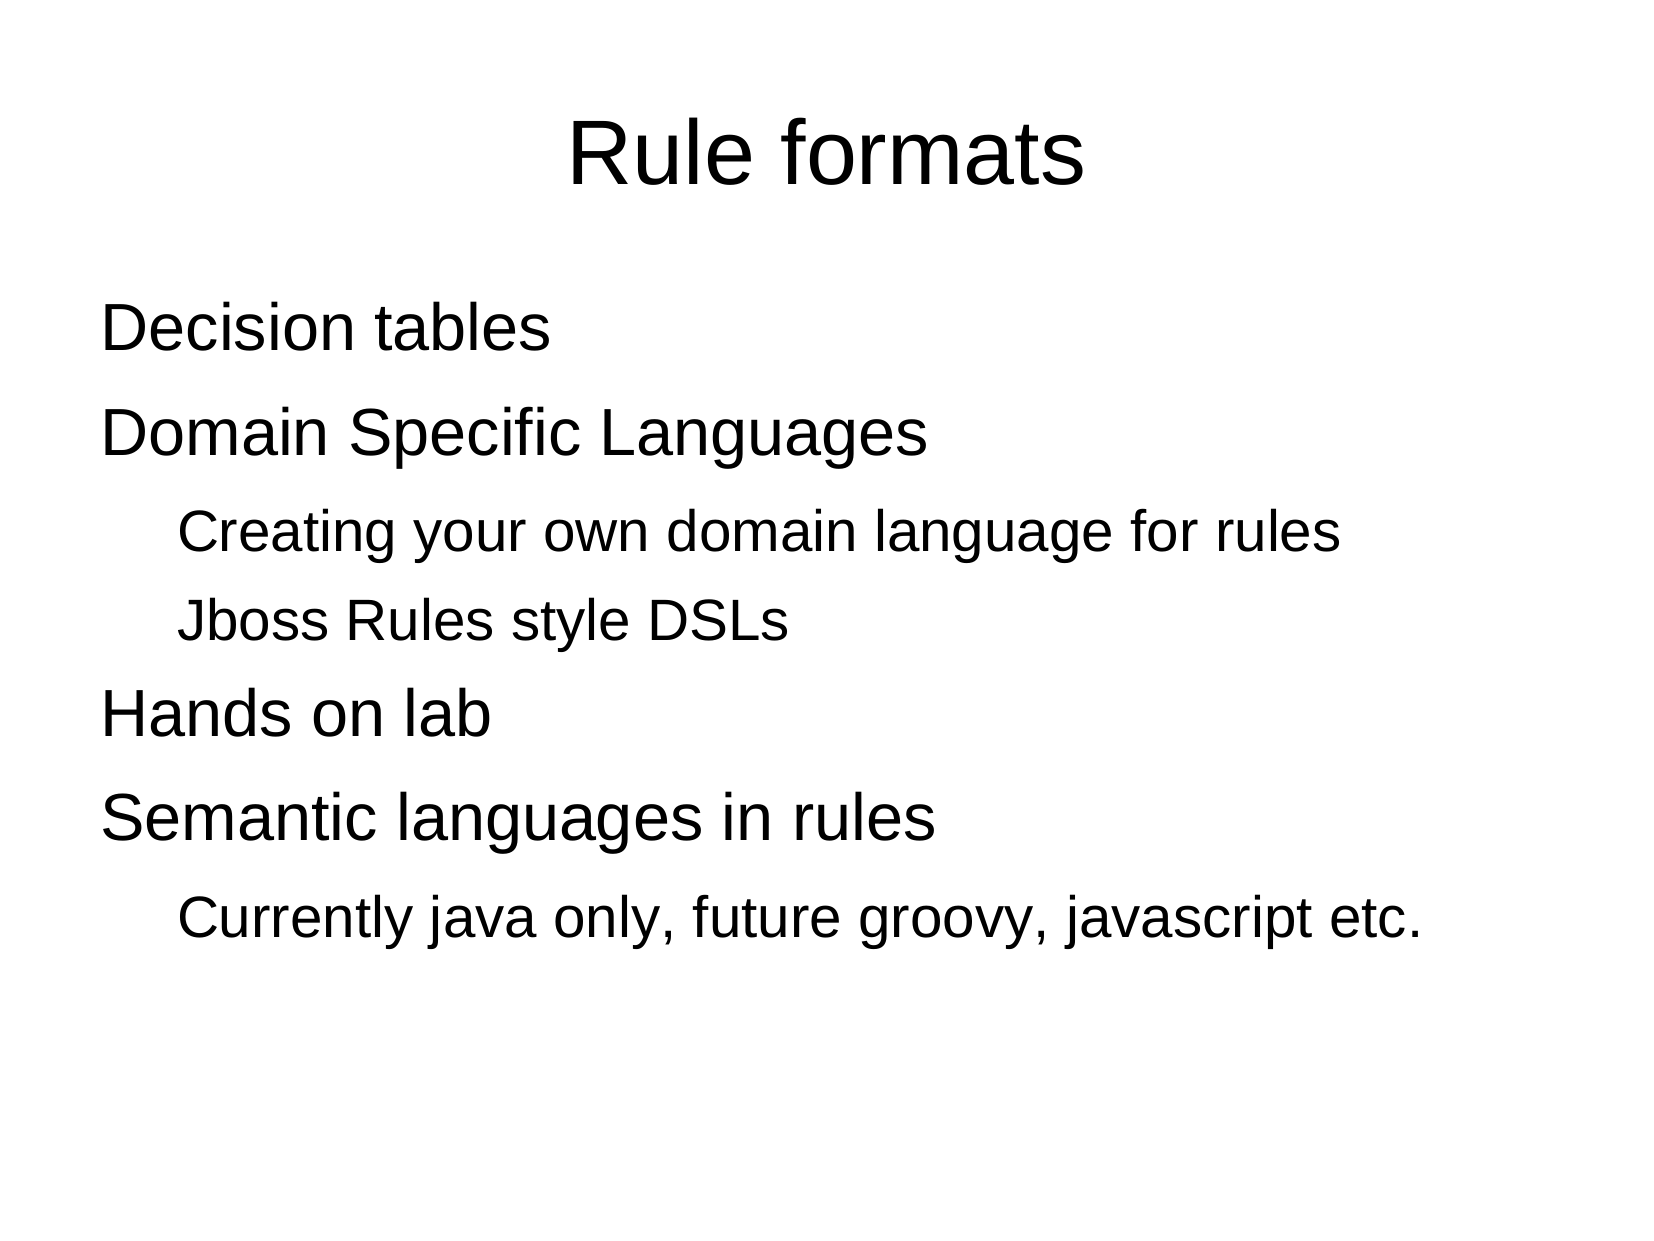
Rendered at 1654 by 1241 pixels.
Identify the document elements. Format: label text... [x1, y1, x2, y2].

title Rule formats [82, 56, 1571, 250]
list Decision tables Domain Specific Languages Creating your own domain language for rules Jboss Rules style DSLs Hands on lab Semantic languages in rules Currently java only, future groovy, javascript etc. [82, 290, 1571, 1094]
